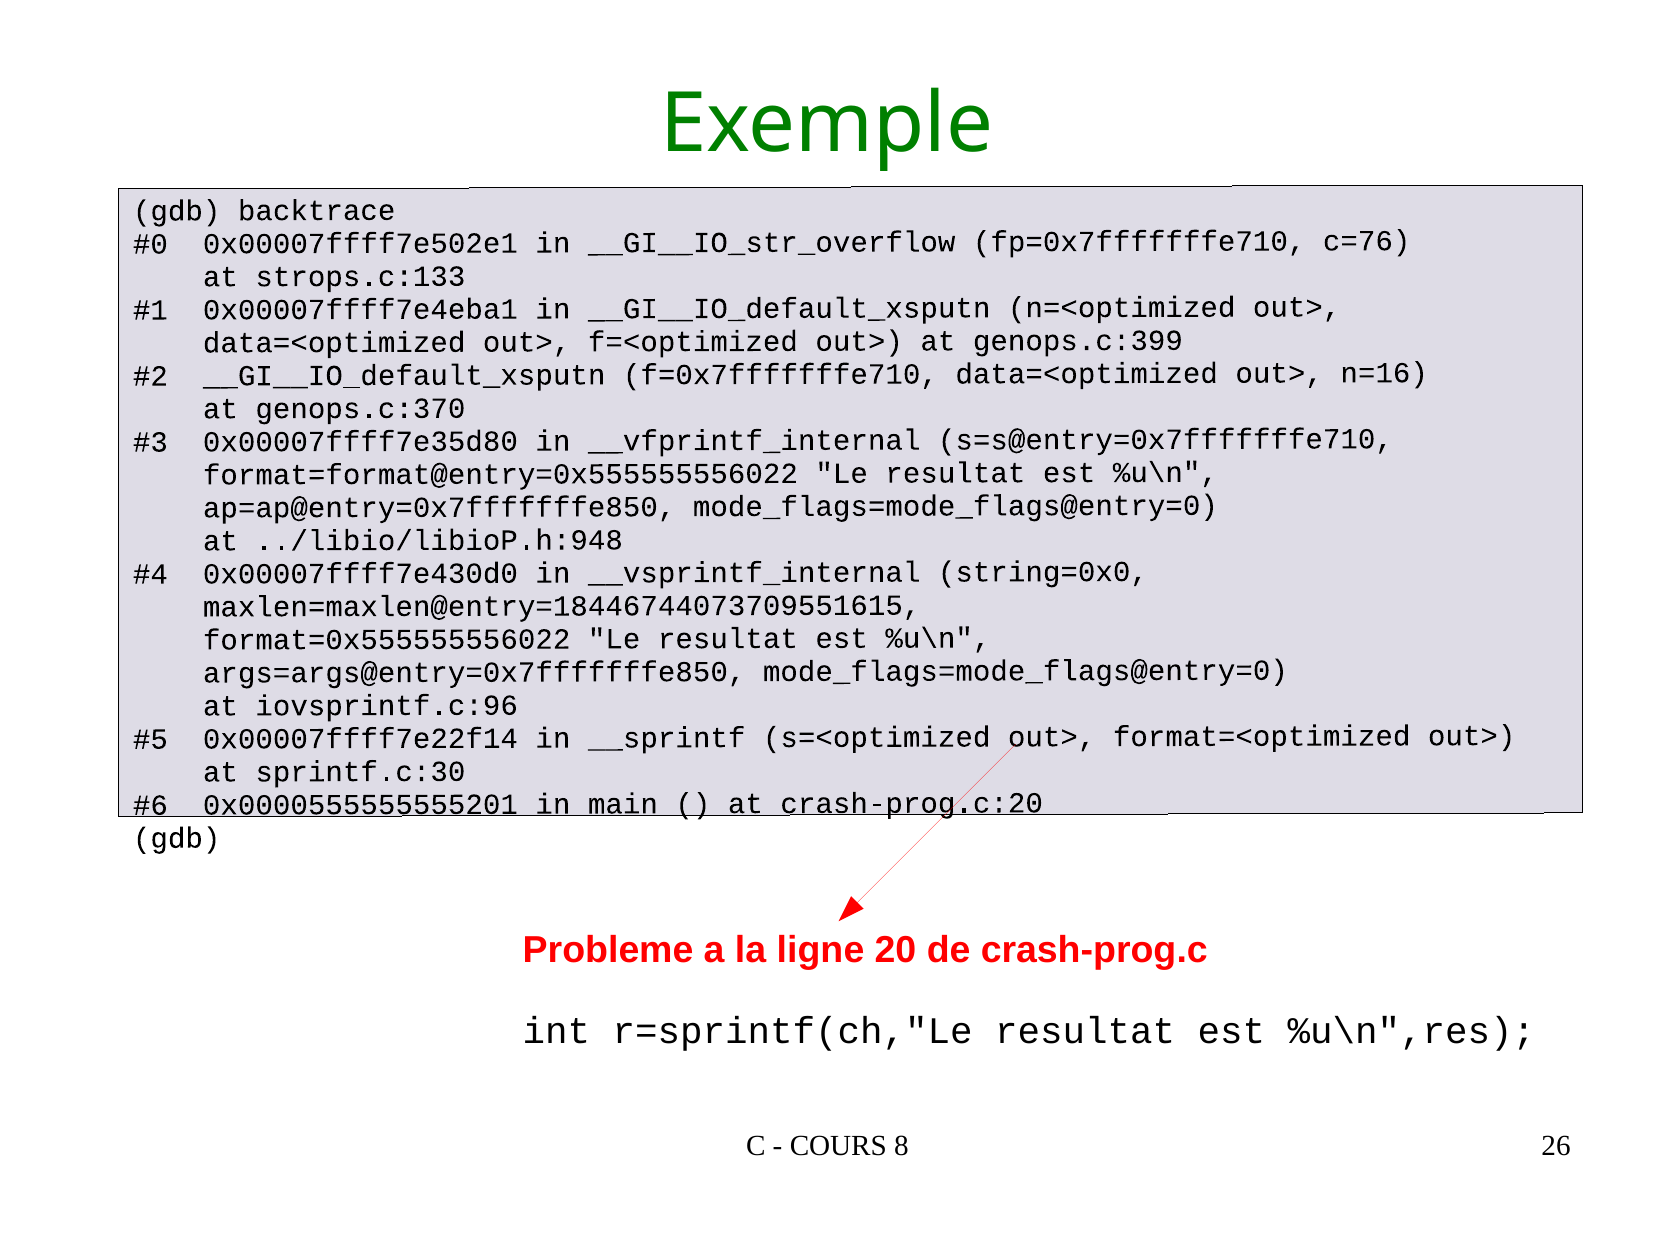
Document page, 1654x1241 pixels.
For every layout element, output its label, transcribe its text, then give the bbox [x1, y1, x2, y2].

title Exemple [82, 49, 1571, 189]
text_box (gdb) backtrace #0 0x00007ffff7e502e1 in __GI__IO_str_overflow (fp=0x7fffffffe710, c=76) at strops.c:133 #1 0x00007ffff7e4eba1 in __GI__IO_default_xsputn (n=<optimized out>, data=<optimized out>, f=<optimized out>) at genops.c:399 #2 __GI__IO_default_xsputn (f=0x7fffffffe710, data=<optimized out>, n=16) at genops.c:370 #3 0x00007ffff7e35d80 in __vfprintf_internal (s=s@entry=0x7fffffffe710, format=format@entry=0x555555556022 "Le resultat est %u\n", ap=ap@entry=0x7fffffffe850, mode_flags=mode_flags@entry=0) at ../libio/libioP.h:948 #4 0x00007ffff7e430d0 in __vsprintf_internal (string=0x0, maxlen=maxlen@entry=18446744073709551615, format=0x555555556022 "Le resultat est %u\n", args=args@entry=0x7fffffffe850, mode_flags=mode_flags@entry=0) at iovsprintf.c:96 #5 0x00007ffff7e22f14 in __sprintf (s=<optimized out>, format=<optimized out>) at sprintf.c:30 #6 0x0000555555555201 in main () at crash-prog.c:20 (gdb) [118, 185, 1583, 817]
text_box Probleme a la ligne 20 de crash-prog.c int r=sprintf(ch,"Le resultat est %u\n",res); [507, 921, 1551, 1058]
